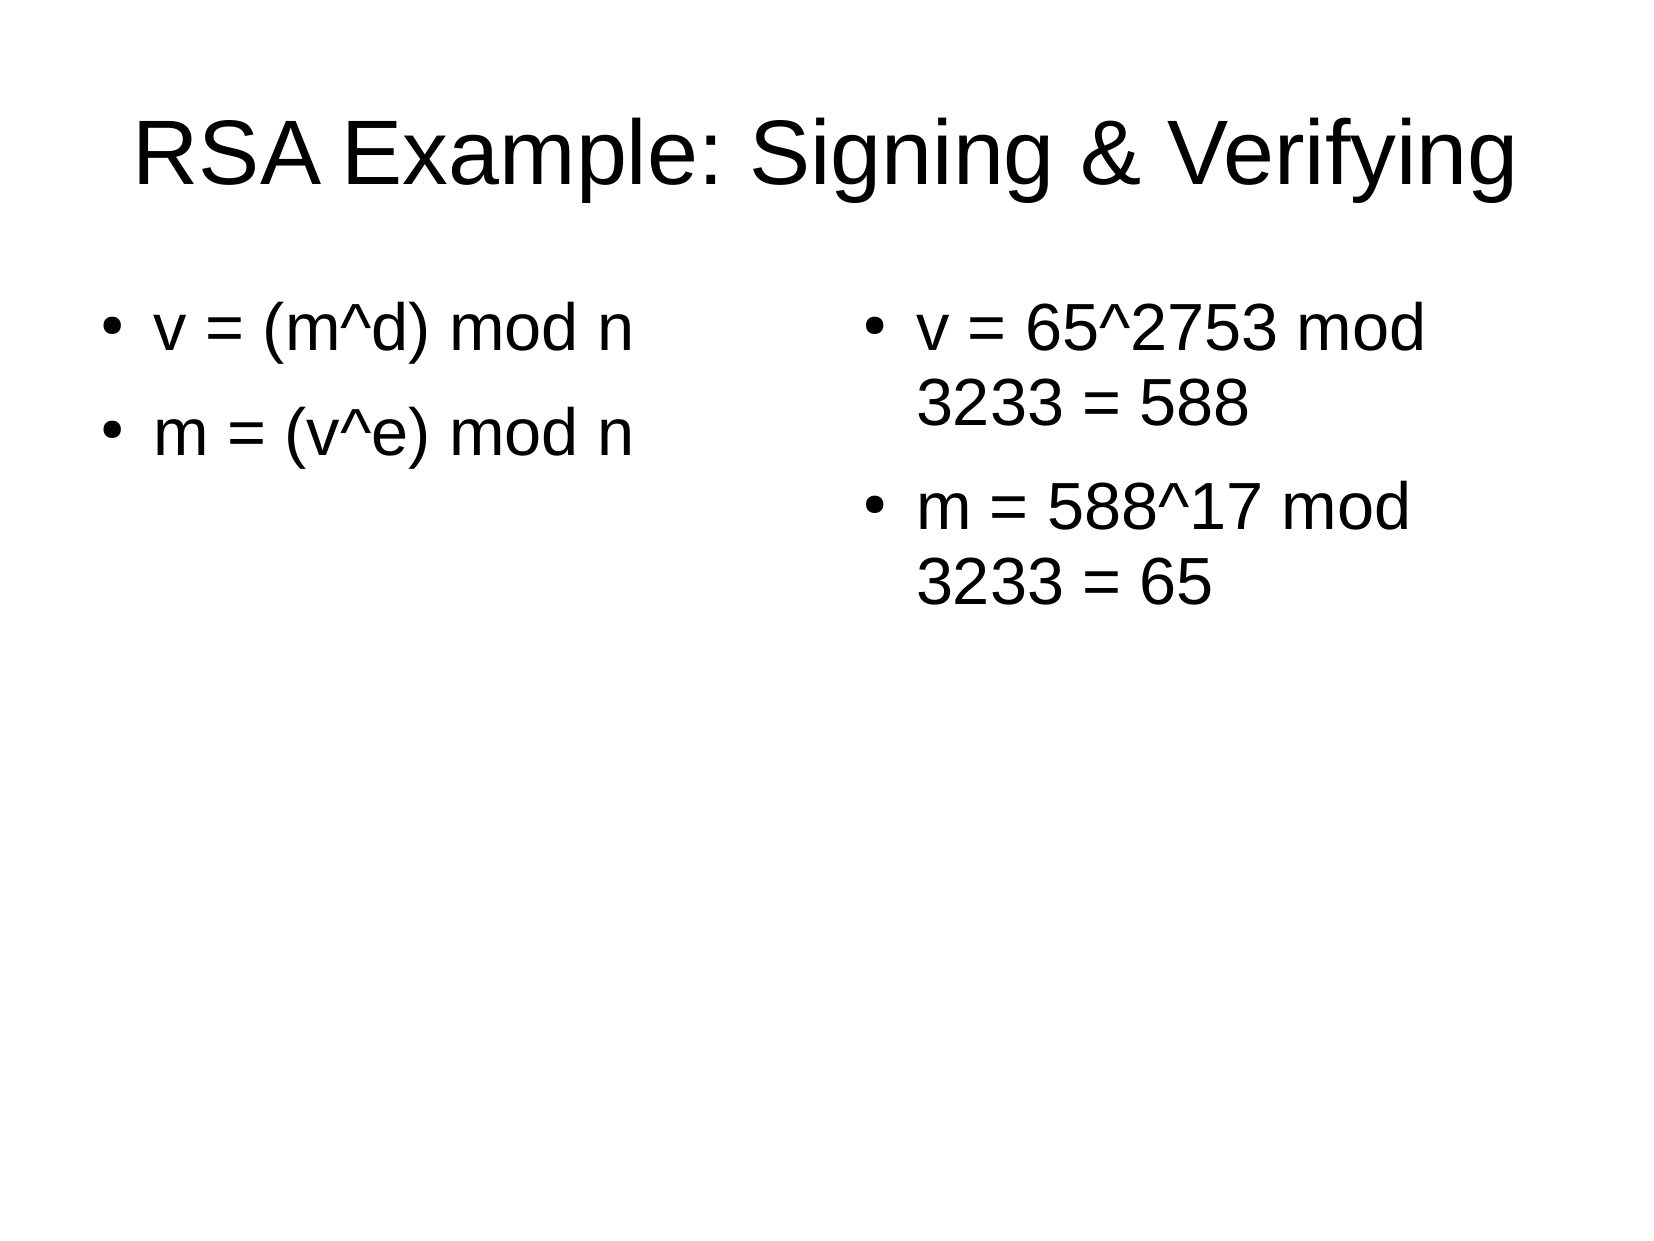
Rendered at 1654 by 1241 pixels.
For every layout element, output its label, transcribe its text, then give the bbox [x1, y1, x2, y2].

list v = (m^d) mod n m = (v^e) mod n [82, 290, 809, 1010]
list v = 65^2753 mod 3233 = 588 m = 588^17 mod 3233 = 65 [845, 290, 1572, 1010]
title RSA Example: Signing & Verifying [82, 49, 1571, 257]
